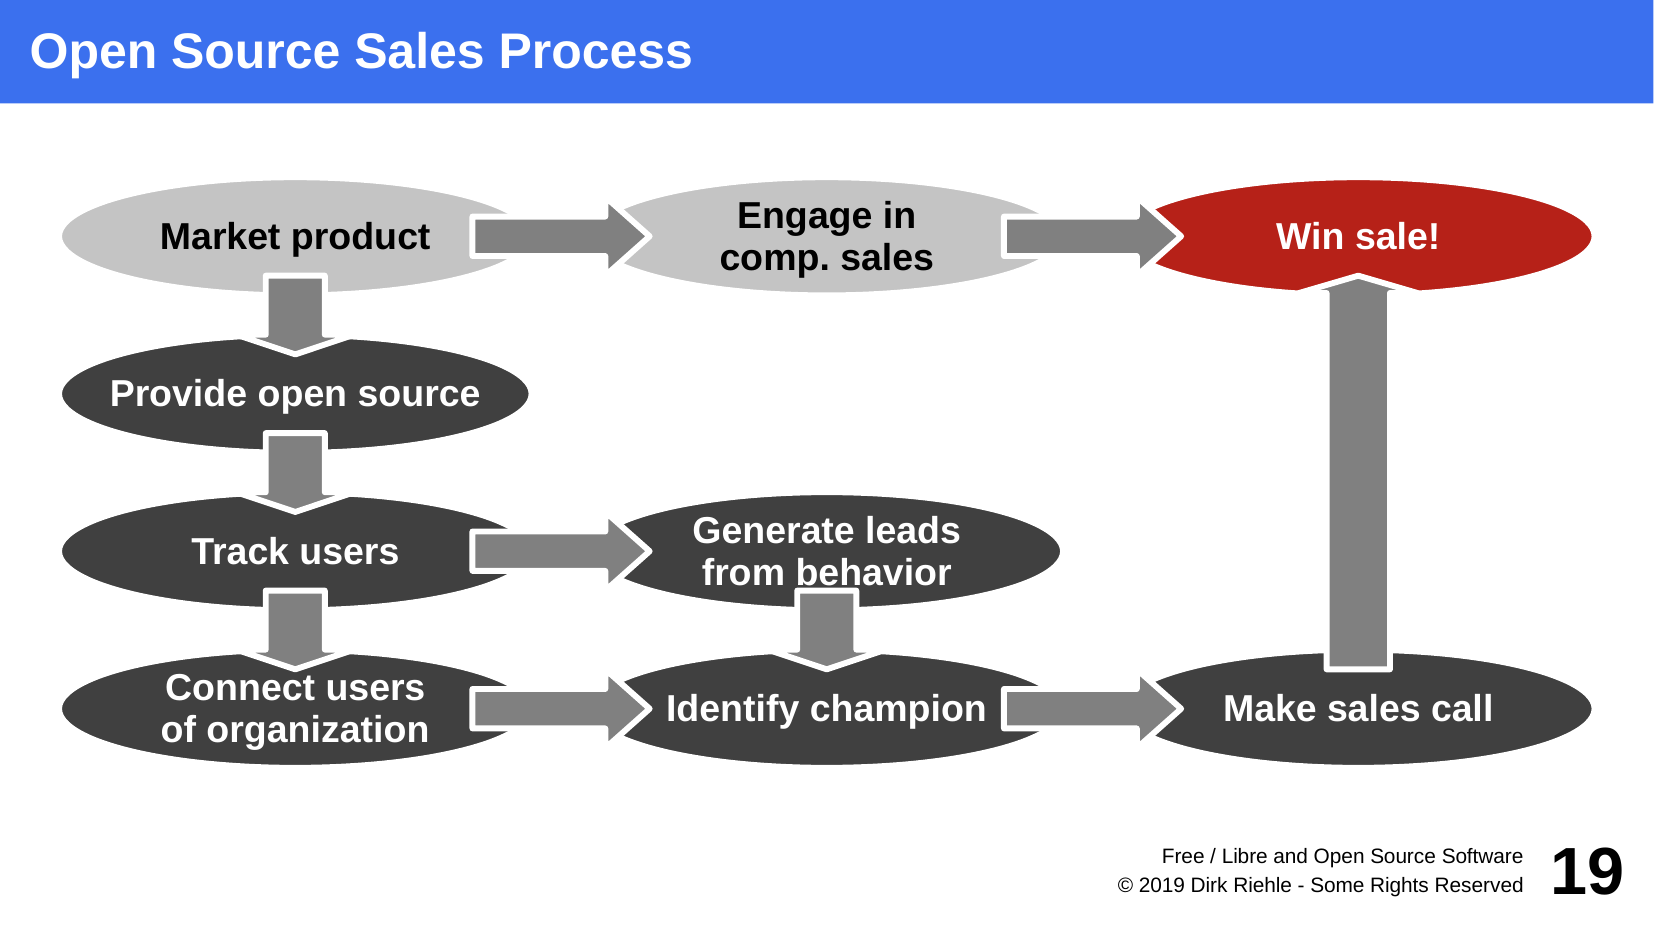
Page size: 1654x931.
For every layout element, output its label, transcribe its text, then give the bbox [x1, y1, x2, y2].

text_box Generate leads from behavior [619, 492, 1064, 610]
text_box [236, 590, 355, 670]
text_box Market product [59, 177, 518, 295]
text_box [236, 275, 355, 355]
text_box Win sale! [1150, 177, 1595, 295]
text_box [1003, 196, 1182, 276]
text_box Identify champion [619, 651, 1049, 768]
text_box [1003, 669, 1182, 749]
text_box [472, 669, 650, 749]
text_box [1299, 275, 1418, 670]
text_box [472, 511, 650, 591]
text_box Track users [59, 493, 518, 610]
text_box [767, 590, 886, 670]
text_box Engage in comp. sales [619, 177, 1049, 296]
text_box Make sales call [1150, 650, 1595, 768]
text_box [472, 196, 650, 276]
text_box Provide open source [59, 336, 532, 453]
text_box Connect users of organization [59, 651, 518, 768]
title Open Source Sales Process [0, 0, 1654, 104]
text_box [236, 433, 355, 512]
